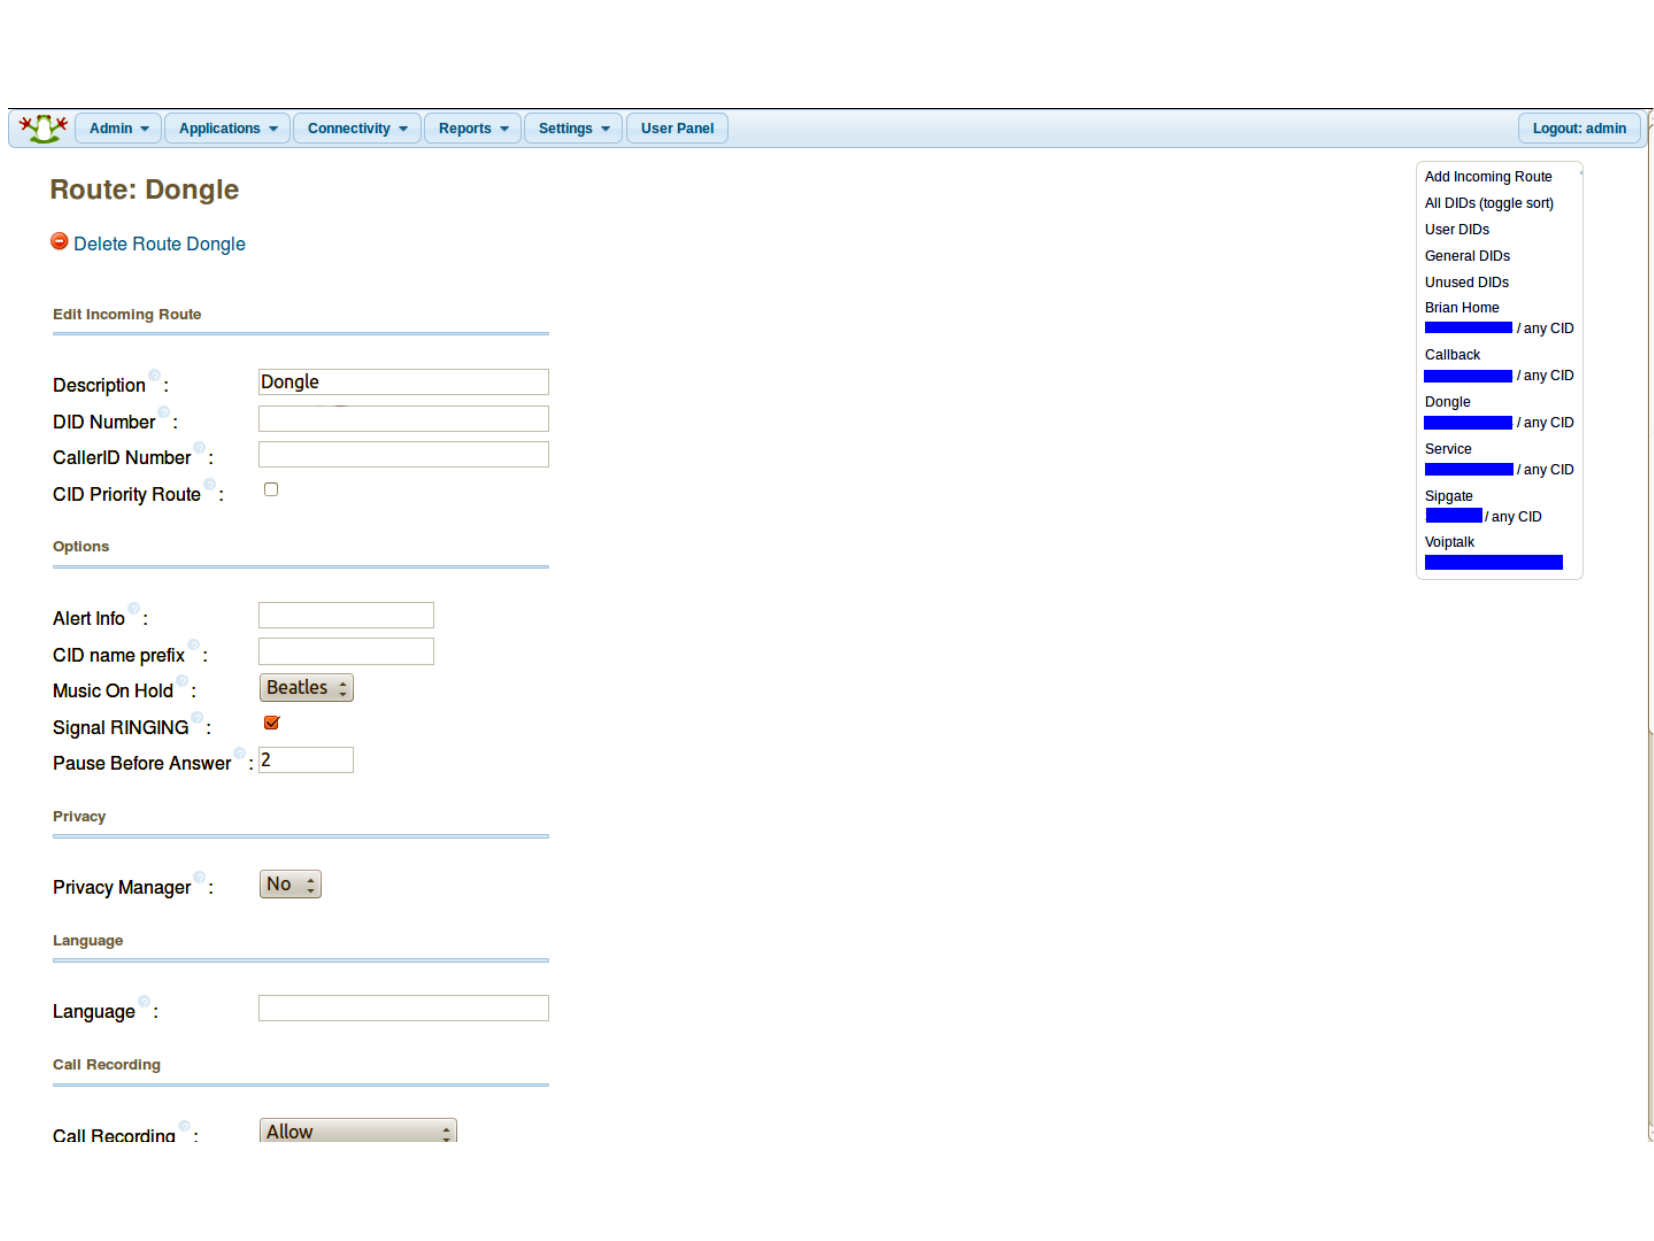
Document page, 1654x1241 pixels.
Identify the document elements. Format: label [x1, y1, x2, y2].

picture [8, 108, 1654, 1142]
